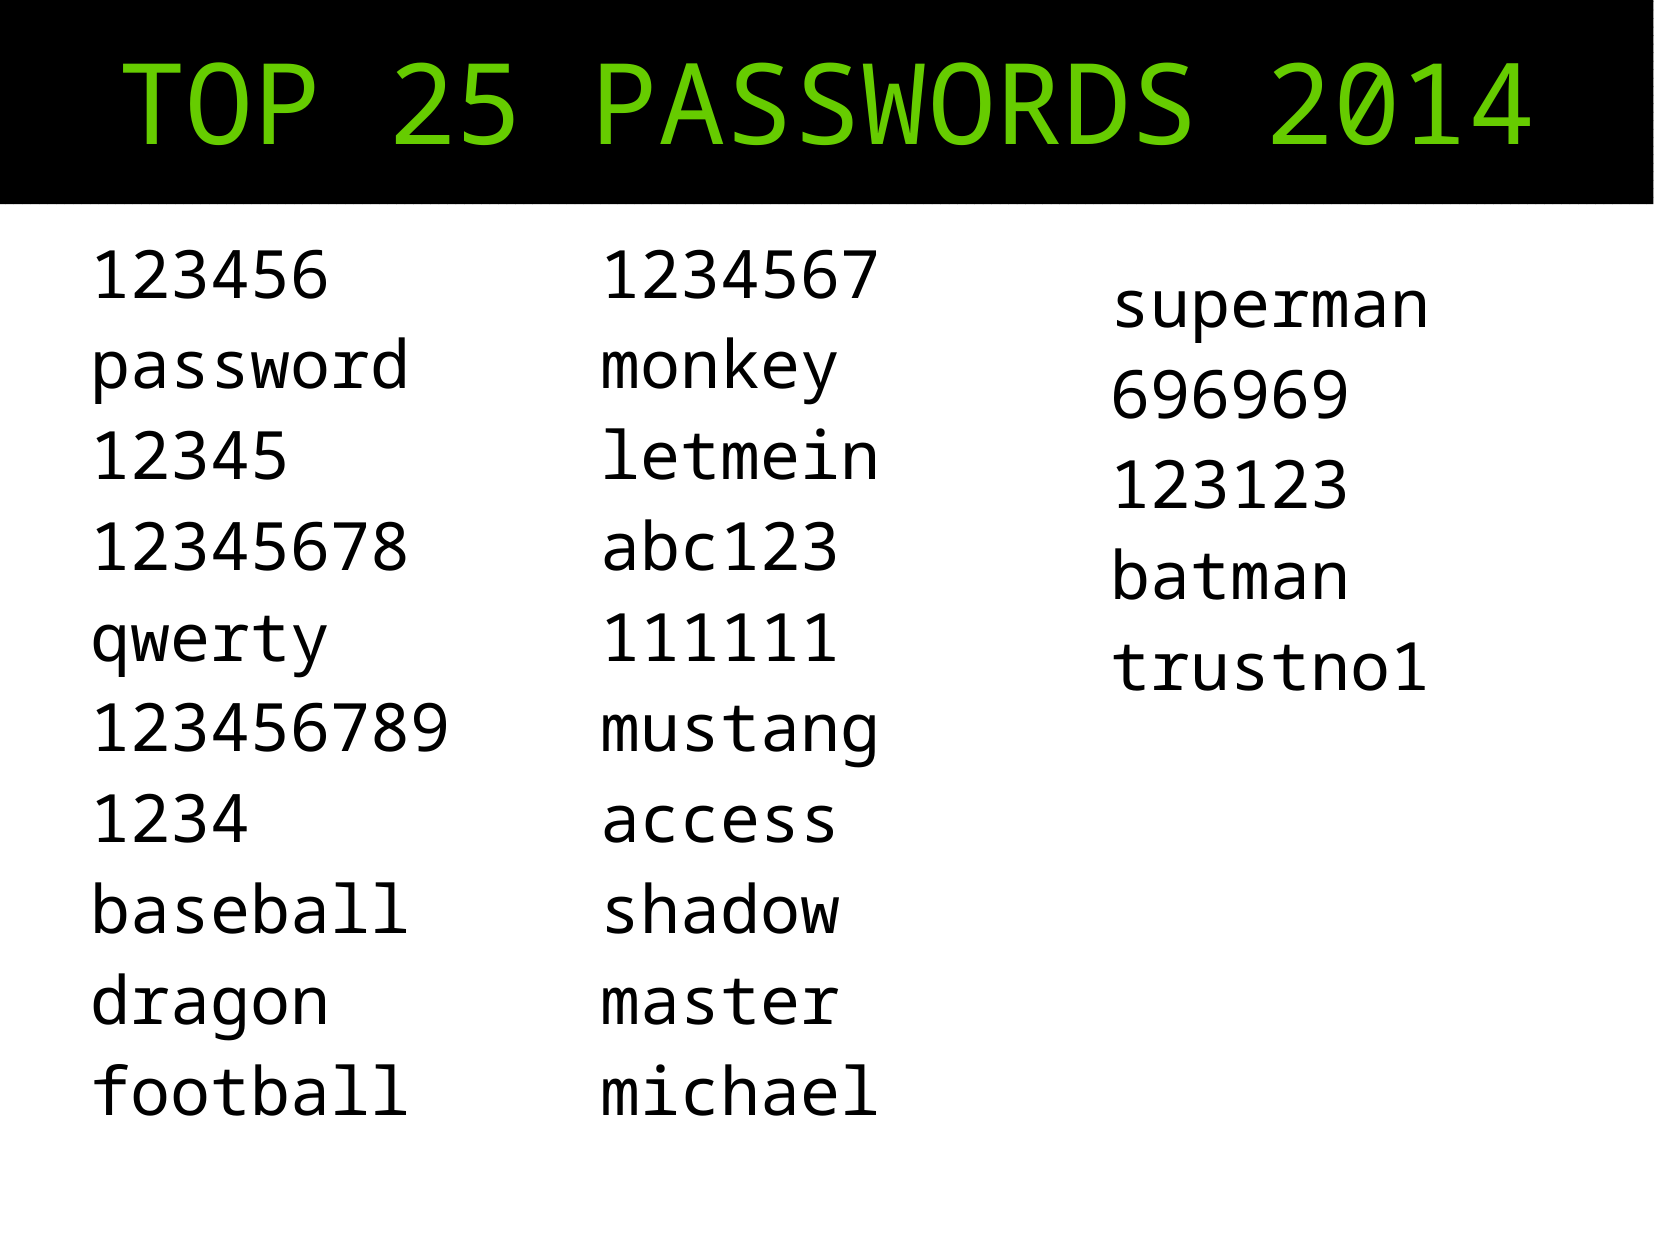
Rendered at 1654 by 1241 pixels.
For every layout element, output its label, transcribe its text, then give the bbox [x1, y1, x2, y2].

title TOP 25 PASSWORDS 2014 [0, 0, 1654, 205]
text_box superman 696969 123123 batman trustno1 [1110, 275, 1546, 691]
subtitle 123456 password 12345 12345678 qwerty 123456789 1234 baseball dragon football [90, 298, 526, 1154]
text_box 1234567 monkey letmein abc123 111111 mustang access shadow master michael [600, 298, 1036, 1154]
